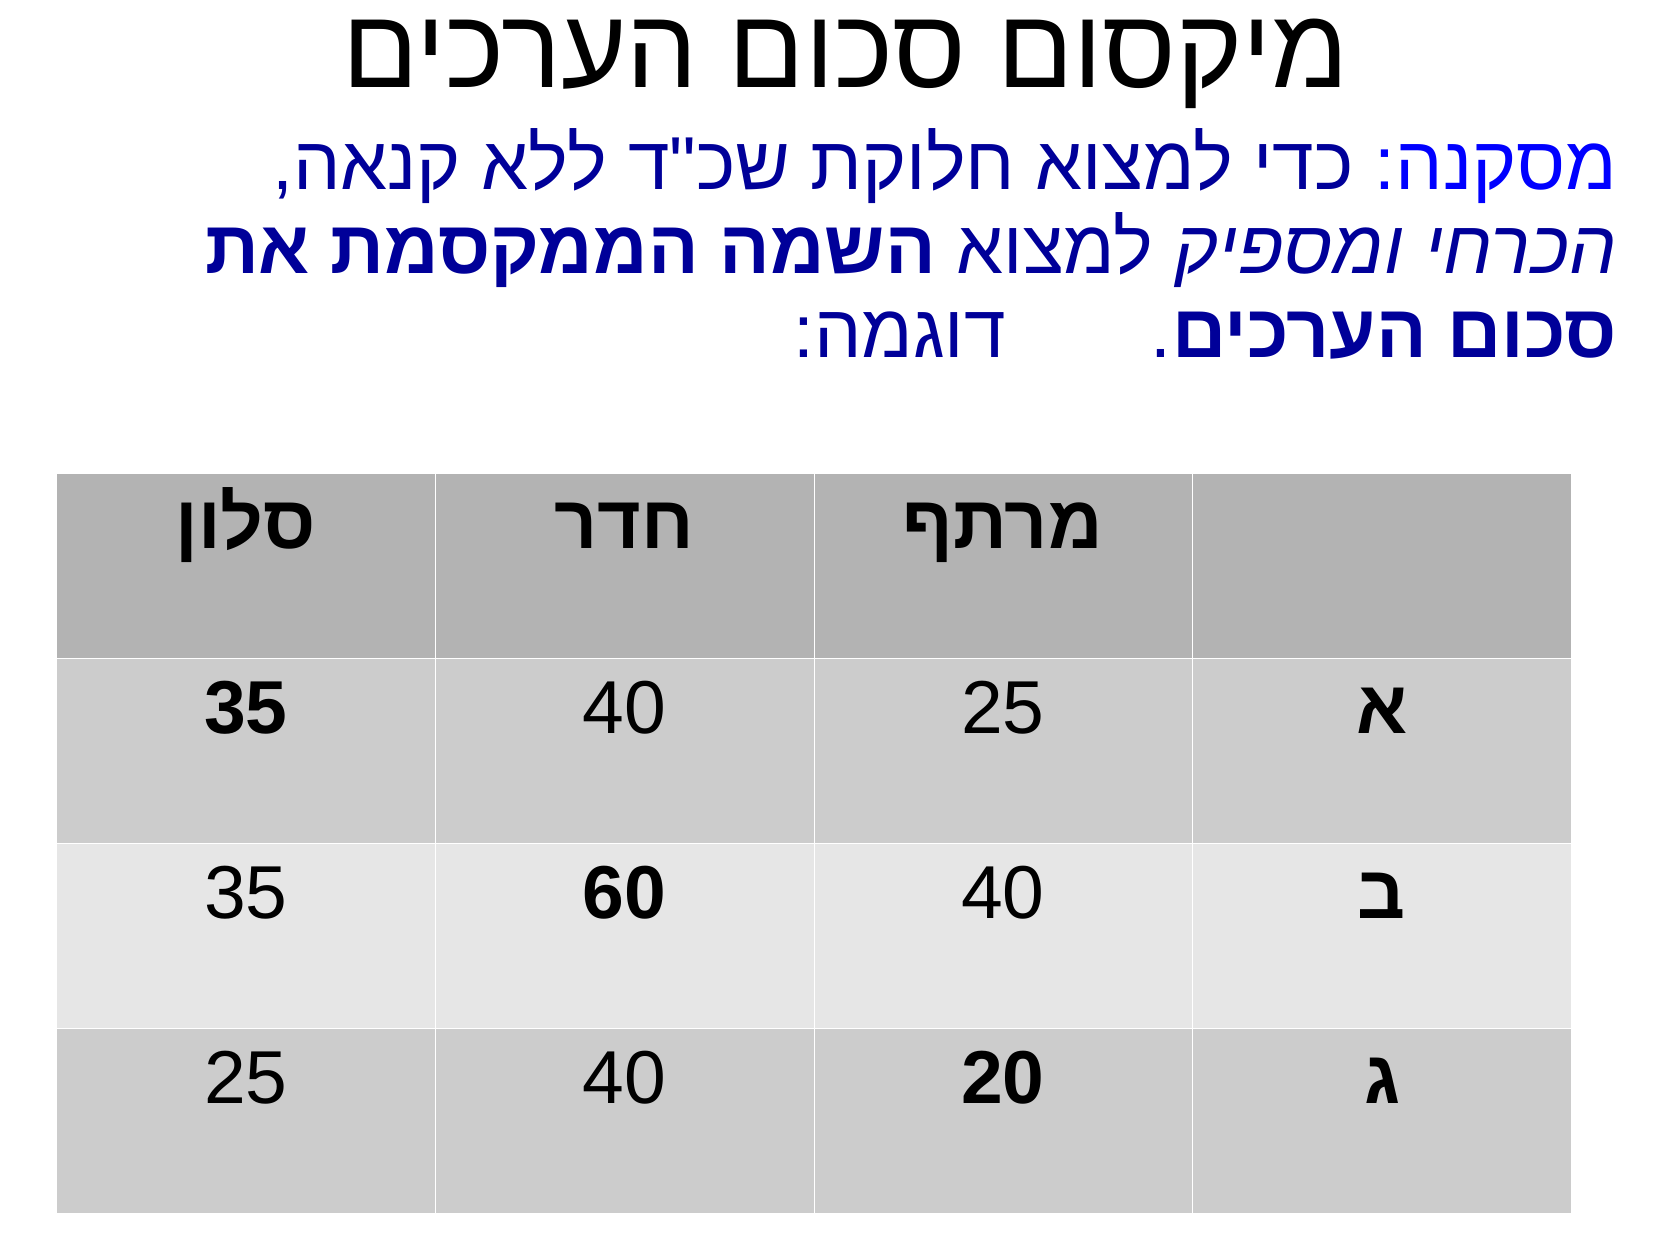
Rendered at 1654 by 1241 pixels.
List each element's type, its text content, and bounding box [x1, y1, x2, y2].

table_header חדר [436, 474, 814, 658]
table_header סלון [57, 474, 435, 658]
table_cell 60 [436, 844, 814, 1028]
table_cell 40 [436, 659, 814, 843]
table_cell 35 [57, 659, 435, 843]
table_header [1193, 474, 1571, 658]
text_box מסקנה: כדי למצוא חלוקת שכ"ד ללא קנאה, הכרחי ומספיק למצוא השמה הממקסמת את סכום הערכים. דוגמה: [45, 114, 1633, 466]
table_cell 25 [57, 1029, 435, 1213]
table_cell 20 [815, 1029, 1192, 1213]
table_cell א [1193, 659, 1571, 843]
title מיקסום סכום הערכים [19, 0, 1654, 124]
table_cell 40 [815, 844, 1192, 1028]
table_cell 25 [815, 659, 1192, 843]
table_cell 40 [436, 1029, 814, 1213]
table_cell ג [1193, 1029, 1571, 1213]
table_cell 35 [57, 844, 435, 1028]
table_header מרתף [815, 474, 1192, 658]
table_cell ב [1193, 844, 1571, 1028]
